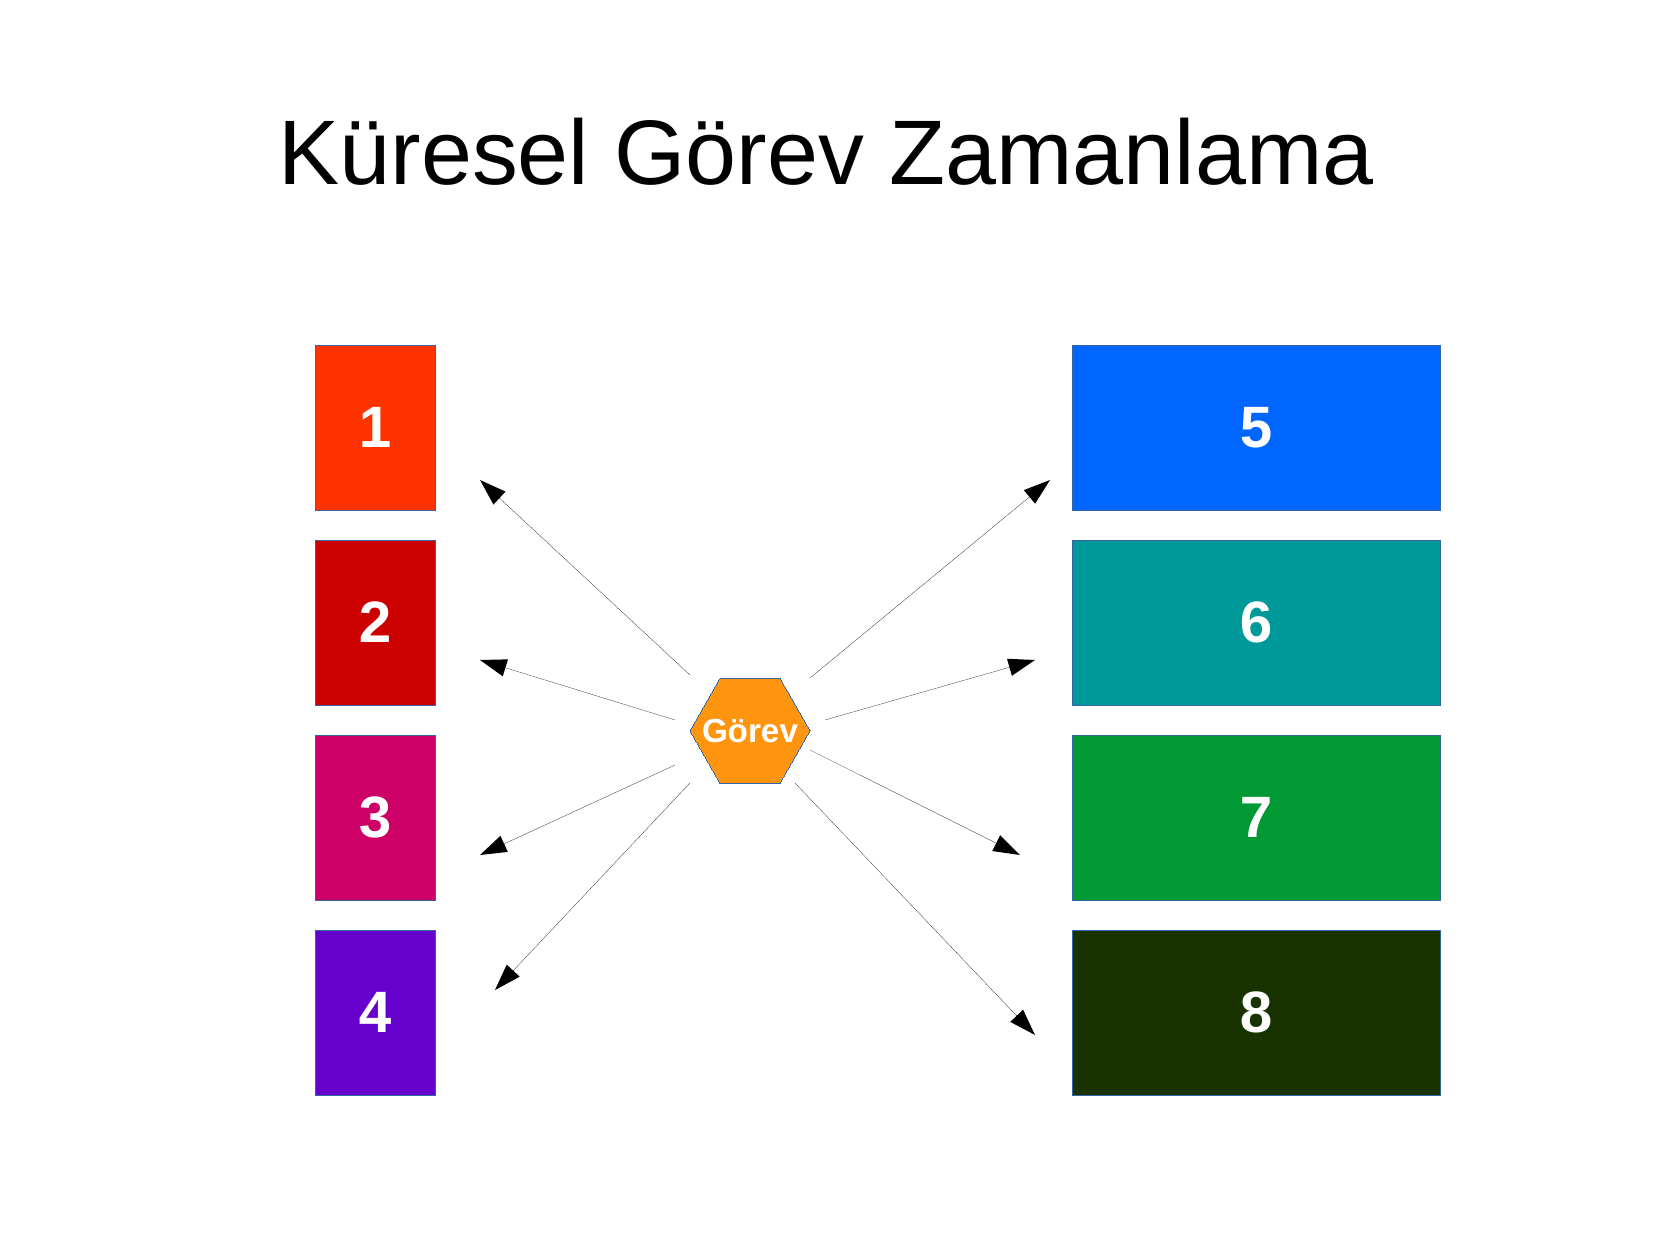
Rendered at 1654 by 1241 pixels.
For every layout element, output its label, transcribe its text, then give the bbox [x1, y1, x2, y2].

text_box 1 [315, 345, 436, 511]
text_box 2 [315, 540, 436, 706]
text_box Görev [690, 678, 811, 784]
text_box 7 [1072, 735, 1441, 901]
title Küresel Görev Zamanlama [82, 49, 1571, 257]
text_box 8 [1072, 930, 1441, 1096]
text_box 3 [315, 735, 436, 901]
text_box 6 [1072, 540, 1441, 706]
text_box 5 [1072, 345, 1441, 511]
text_box 4 [315, 930, 436, 1096]
